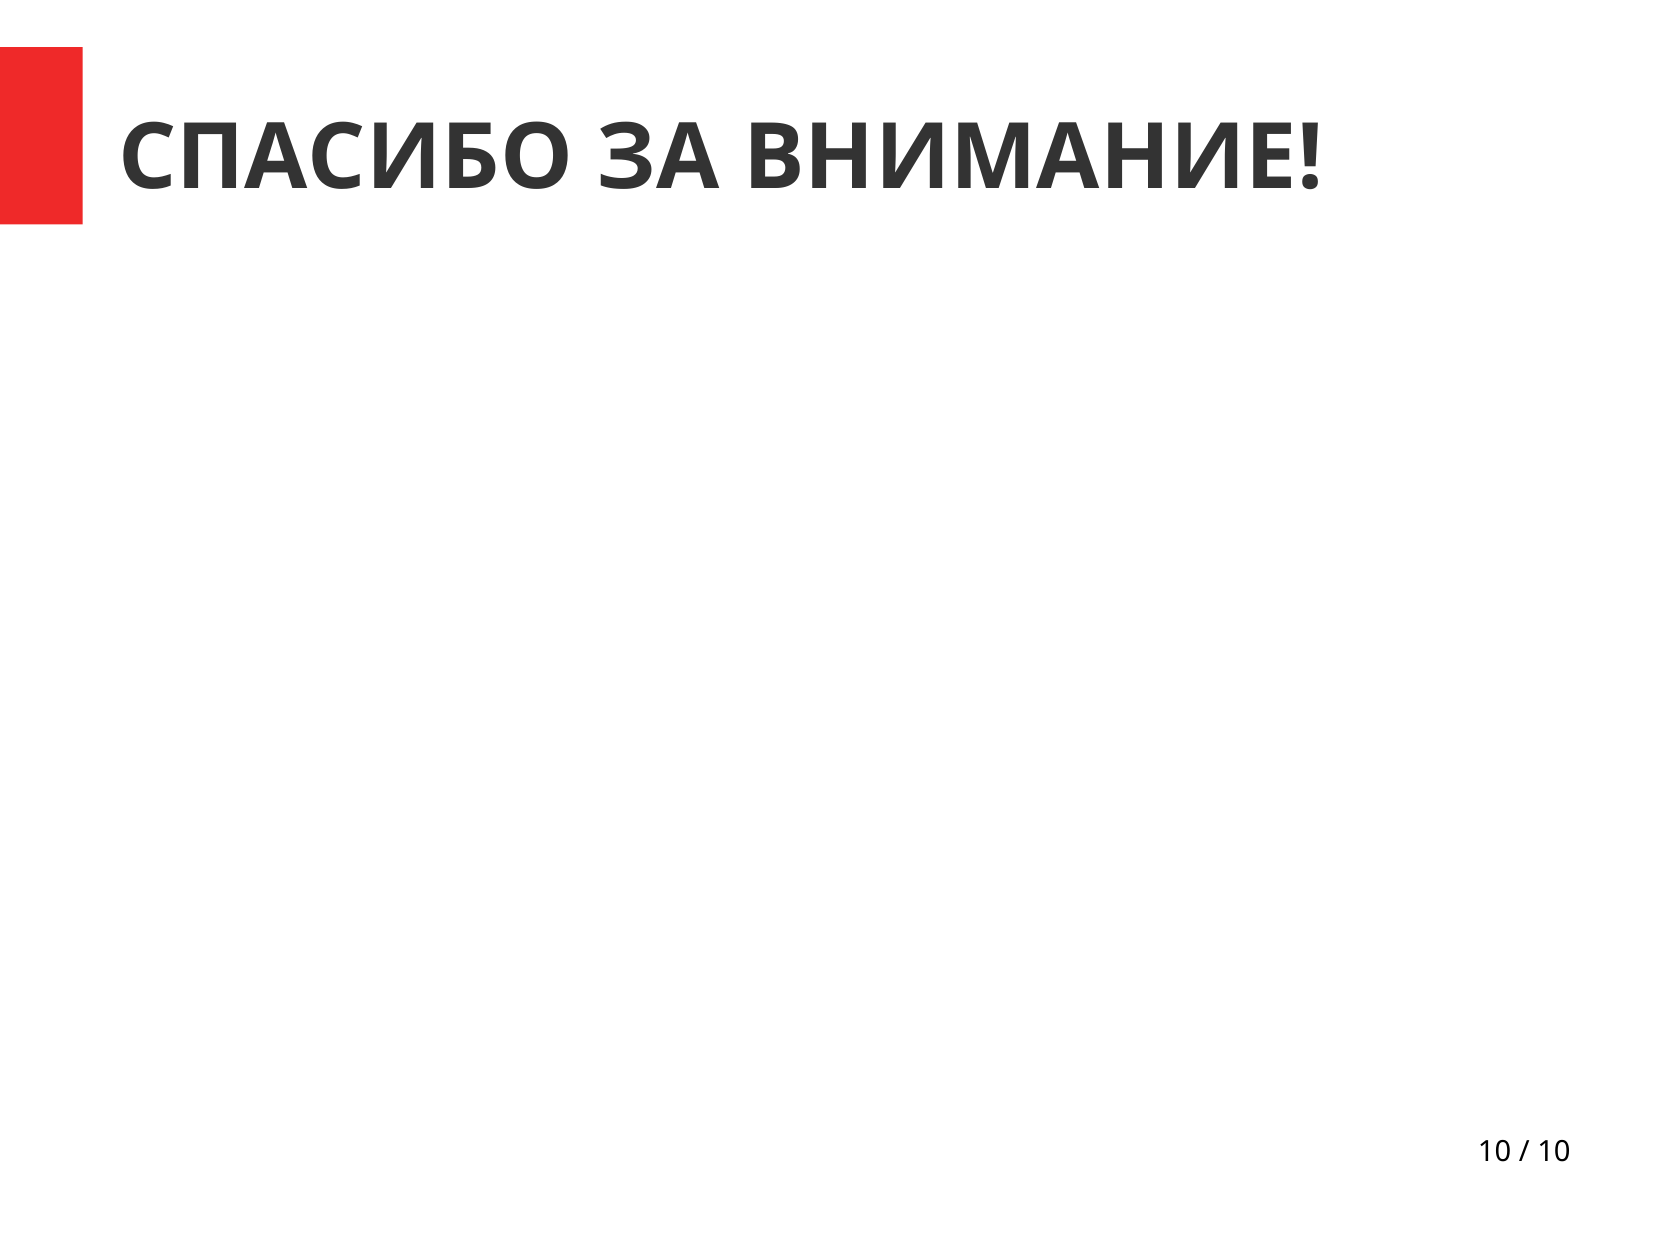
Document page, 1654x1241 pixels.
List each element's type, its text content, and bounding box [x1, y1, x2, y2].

title СПАСИБО ЗА ВНИМАНИЕ! [118, 49, 1571, 257]
